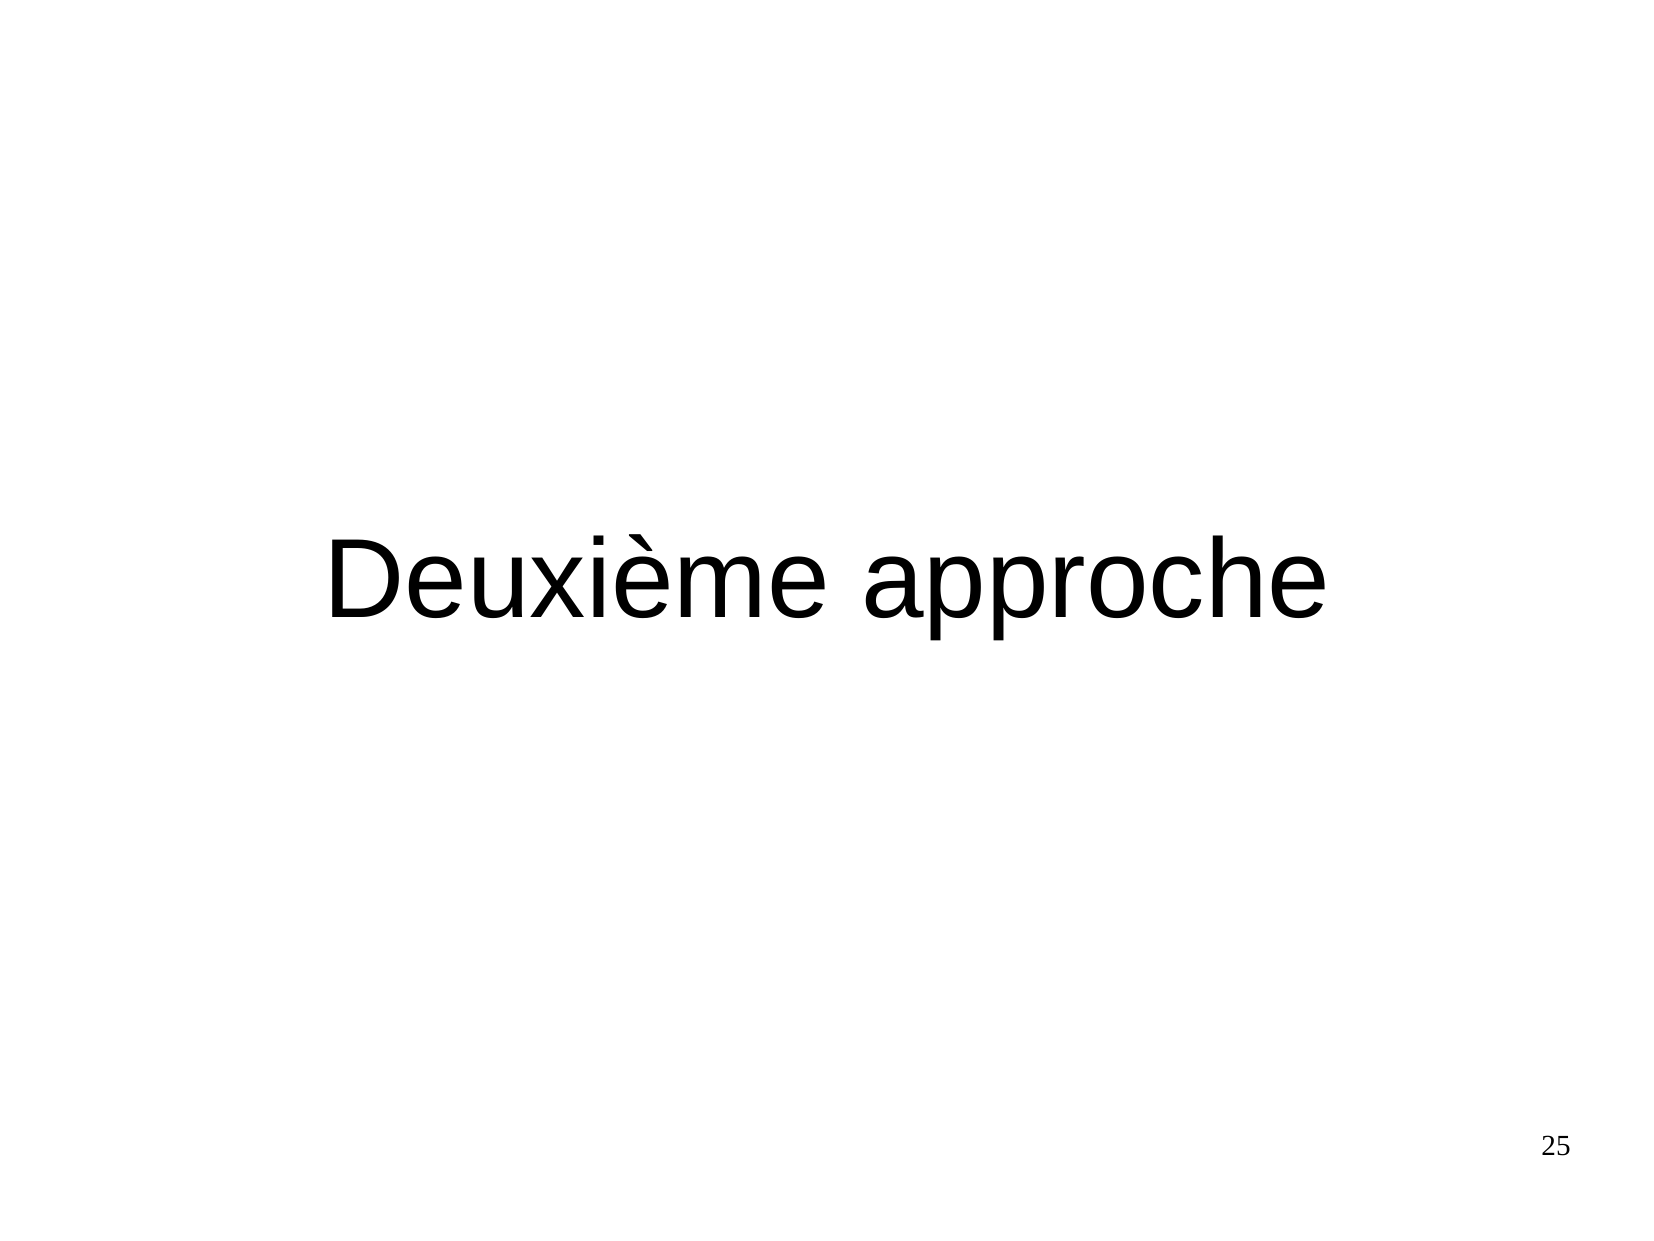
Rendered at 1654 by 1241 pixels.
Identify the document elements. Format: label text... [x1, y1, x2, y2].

subtitle Deuxième approche [82, 49, 1571, 1109]
